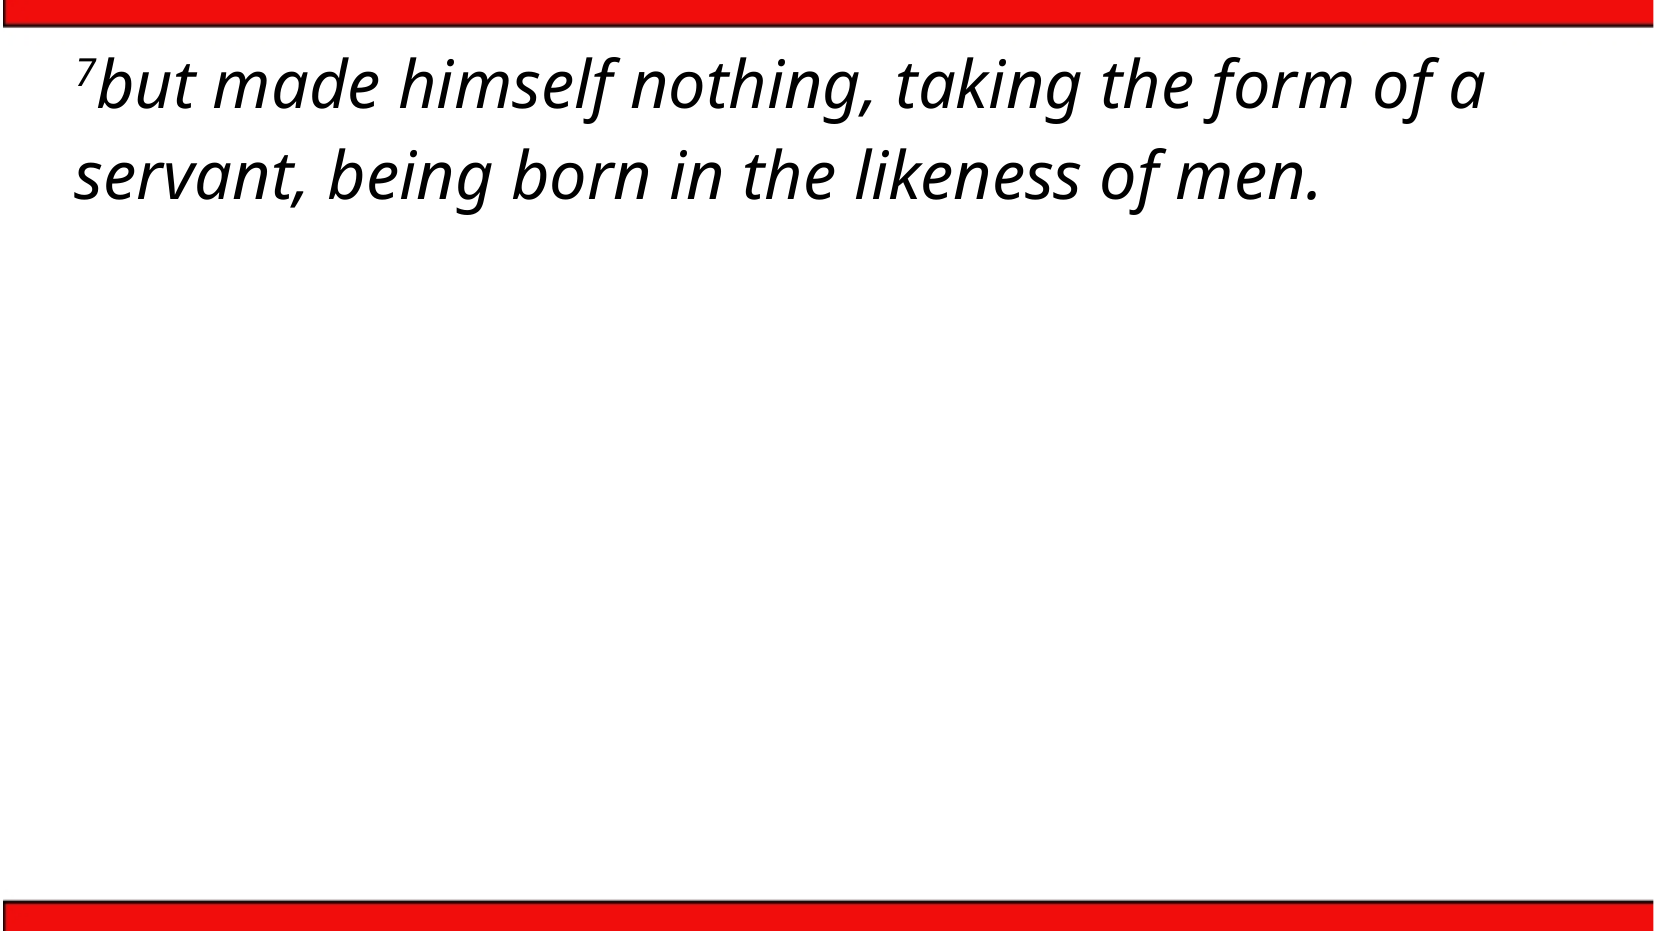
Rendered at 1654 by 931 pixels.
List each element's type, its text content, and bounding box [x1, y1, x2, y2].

picture [3, 0, 1654, 931]
text_box 7but made himself nothing, taking the form of a servant, being born in the likeness of men. [60, 30, 1591, 256]
